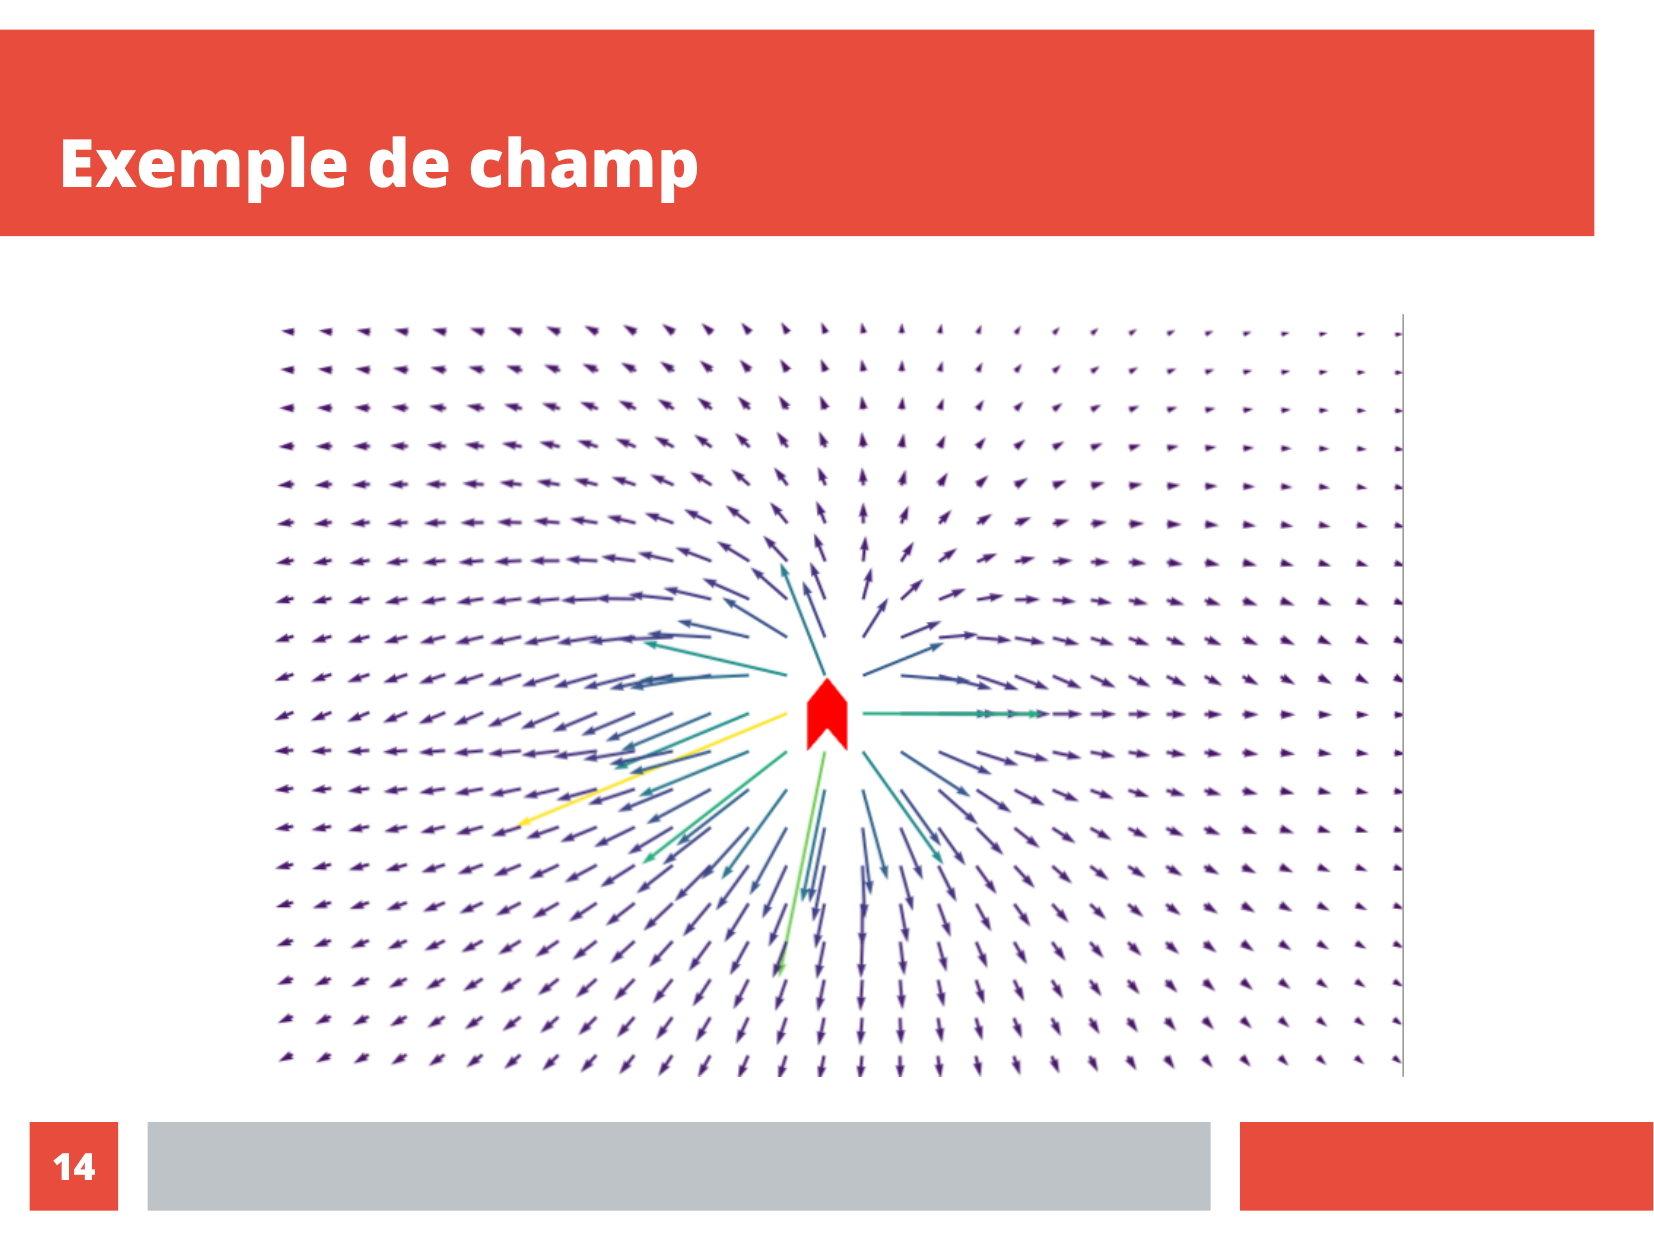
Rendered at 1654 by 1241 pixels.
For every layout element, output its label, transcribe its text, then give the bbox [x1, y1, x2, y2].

picture [270, 314, 1404, 1077]
title Exemple de champ [59, 59, 1595, 207]
